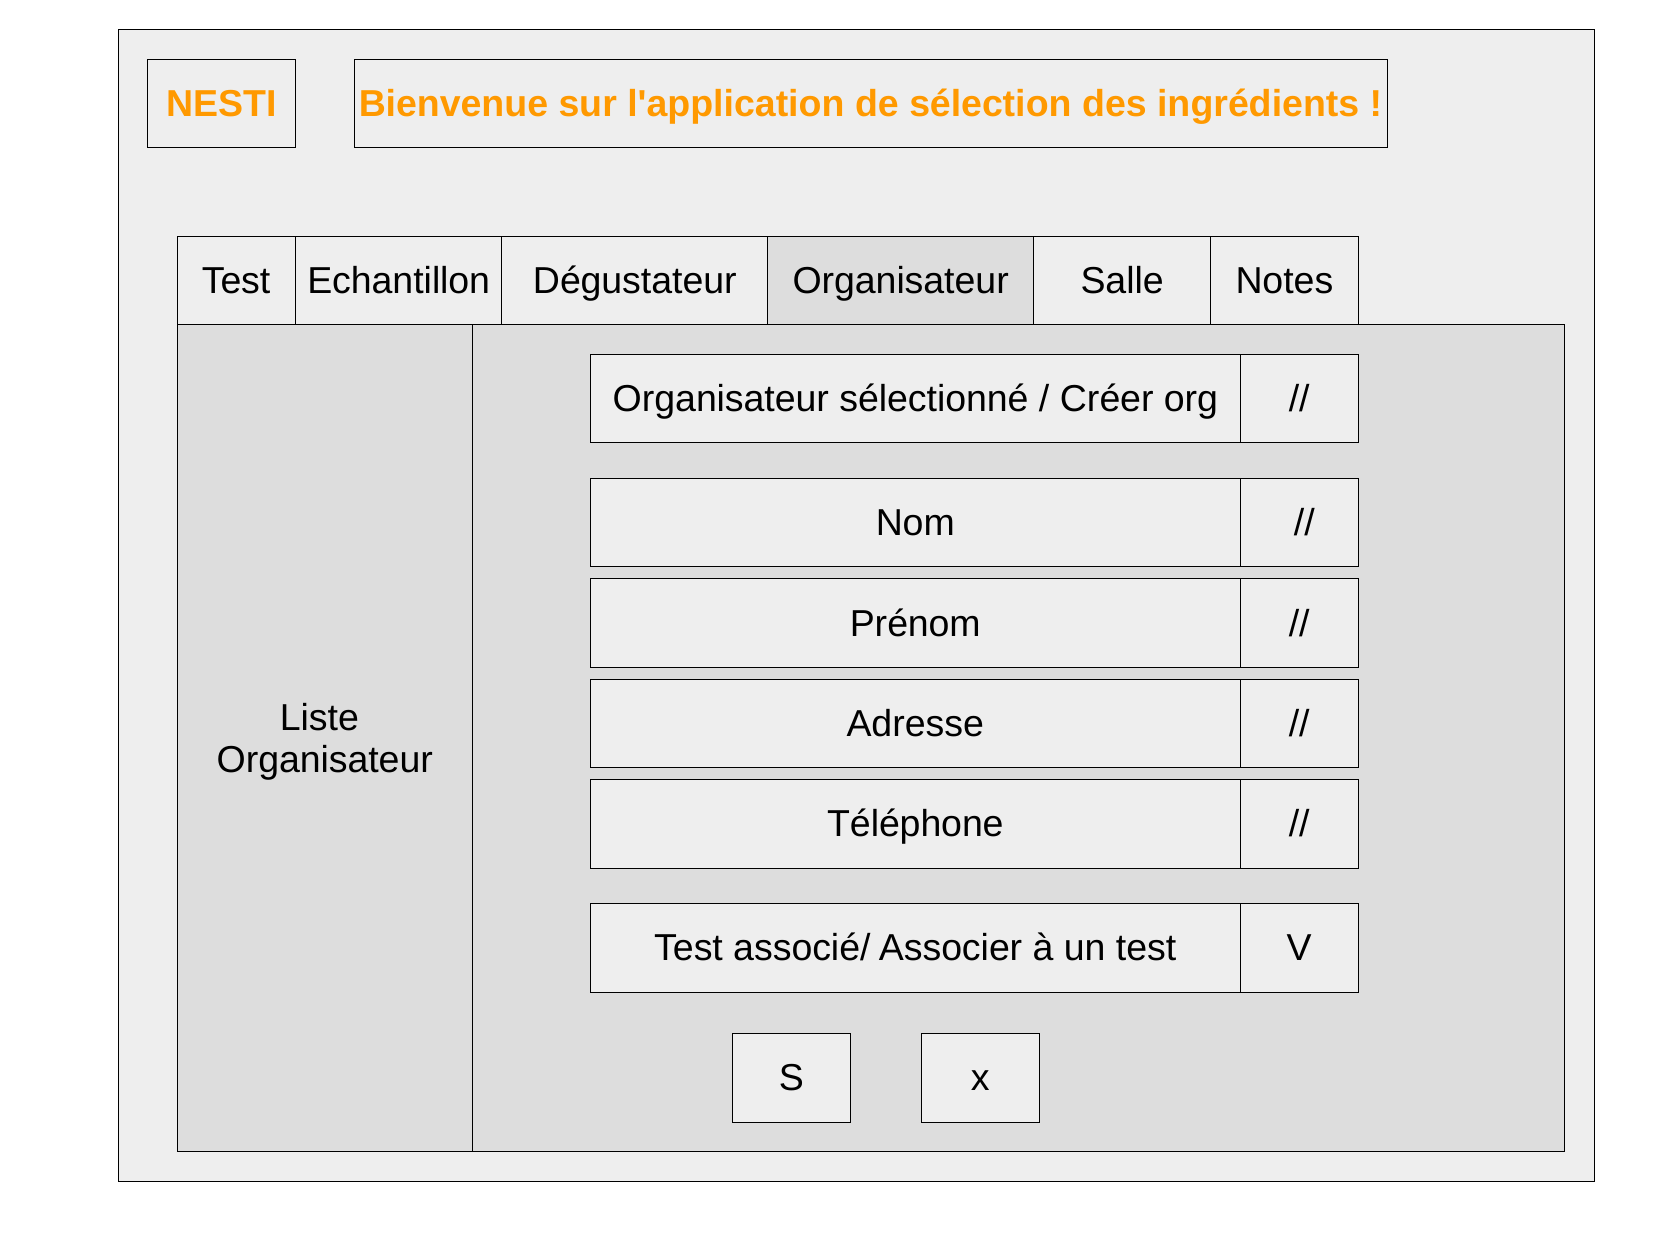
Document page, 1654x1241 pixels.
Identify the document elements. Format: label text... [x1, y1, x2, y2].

text_box Liste Organisateur [177, 324, 473, 1152]
text_box // [1240, 478, 1359, 567]
text_box Salle [1033, 236, 1210, 324]
text_box // [1240, 779, 1359, 869]
text_box Dégustateur [501, 236, 767, 324]
text_box Organisateur sélectionné / Créer org [590, 354, 1240, 443]
text_box Prénom [590, 578, 1240, 668]
text_box // [1240, 578, 1359, 668]
text_box NESTI [147, 59, 296, 148]
text_box // [1240, 679, 1359, 768]
text_box x [921, 1033, 1040, 1123]
text_box Notes [1210, 236, 1359, 324]
text_box Organisateur [767, 236, 1033, 324]
text_box Nom [590, 478, 1240, 567]
text_box V [1240, 903, 1359, 993]
text_box [118, 29, 1595, 1182]
text_box Test associé/ Associer à un test [590, 903, 1240, 993]
text_box S [732, 1033, 851, 1123]
text_box Test [177, 236, 296, 324]
text_box Téléphone [590, 779, 1240, 869]
text_box Echantillon [296, 236, 501, 324]
text_box Adresse [590, 679, 1240, 768]
text_box // [1240, 354, 1359, 443]
text_box Bienvenue sur l'application de sélection des ingrédients ! [354, 59, 1388, 148]
